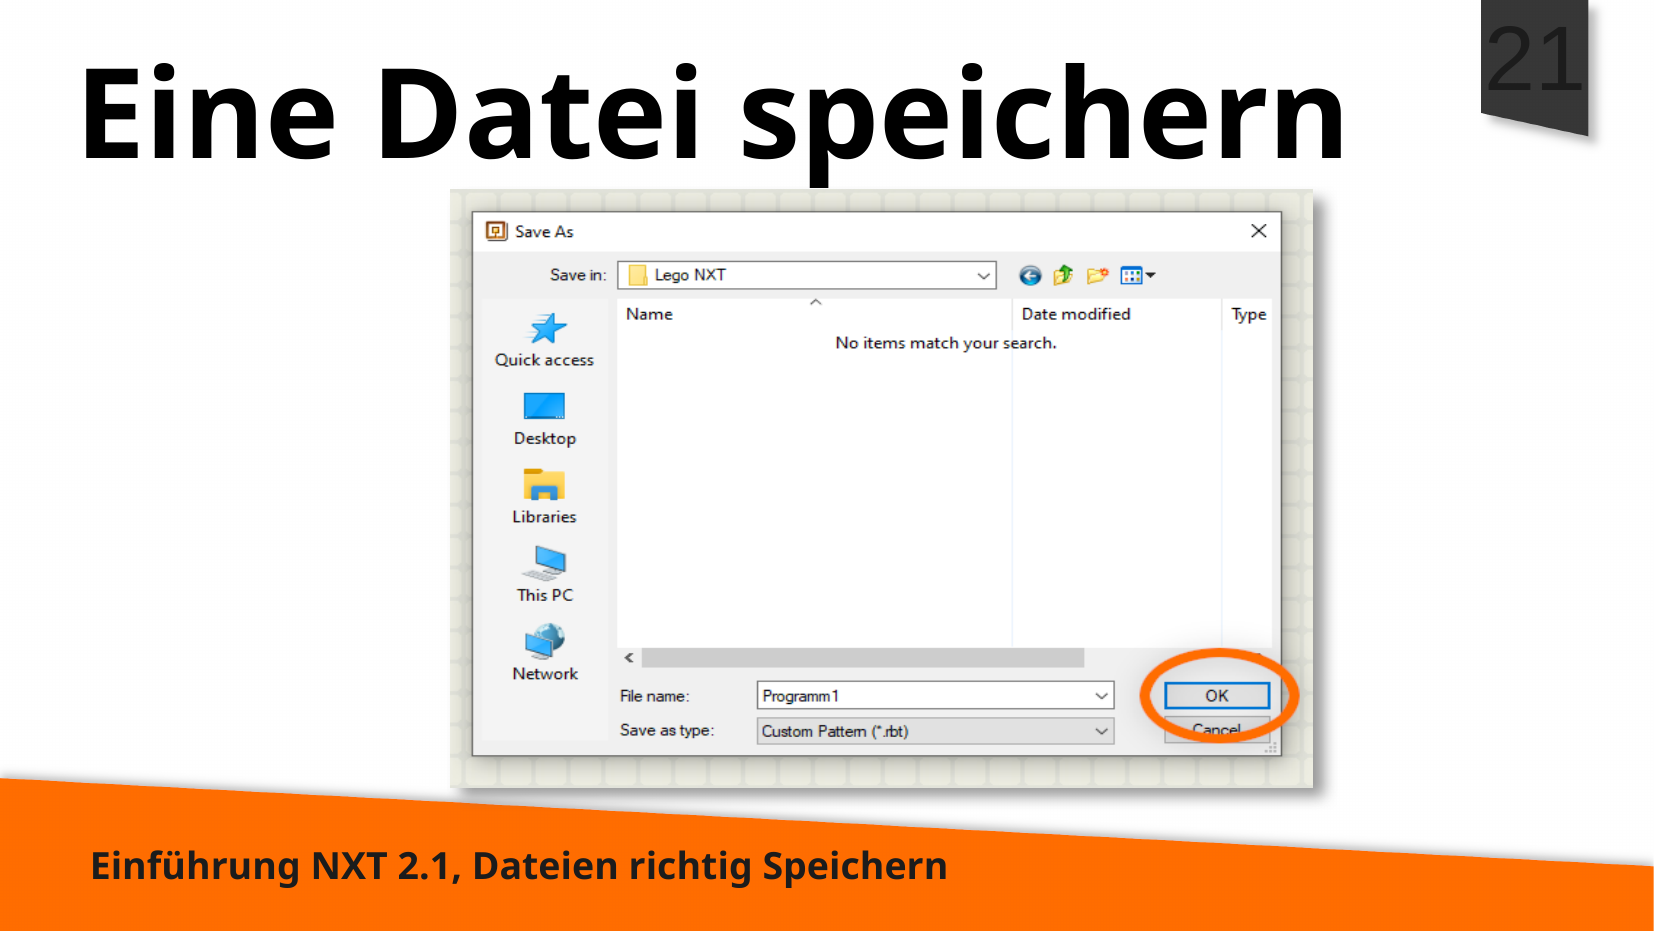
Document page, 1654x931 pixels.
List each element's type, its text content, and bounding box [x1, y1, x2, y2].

text_box 21 [1462, 0, 1609, 151]
text_box Einführung NXT 2.1, Dateien richtig Speichern [75, 832, 1201, 901]
title Eine Datei speichern [75, 30, 1564, 190]
picture [0, 0, 1654, 931]
